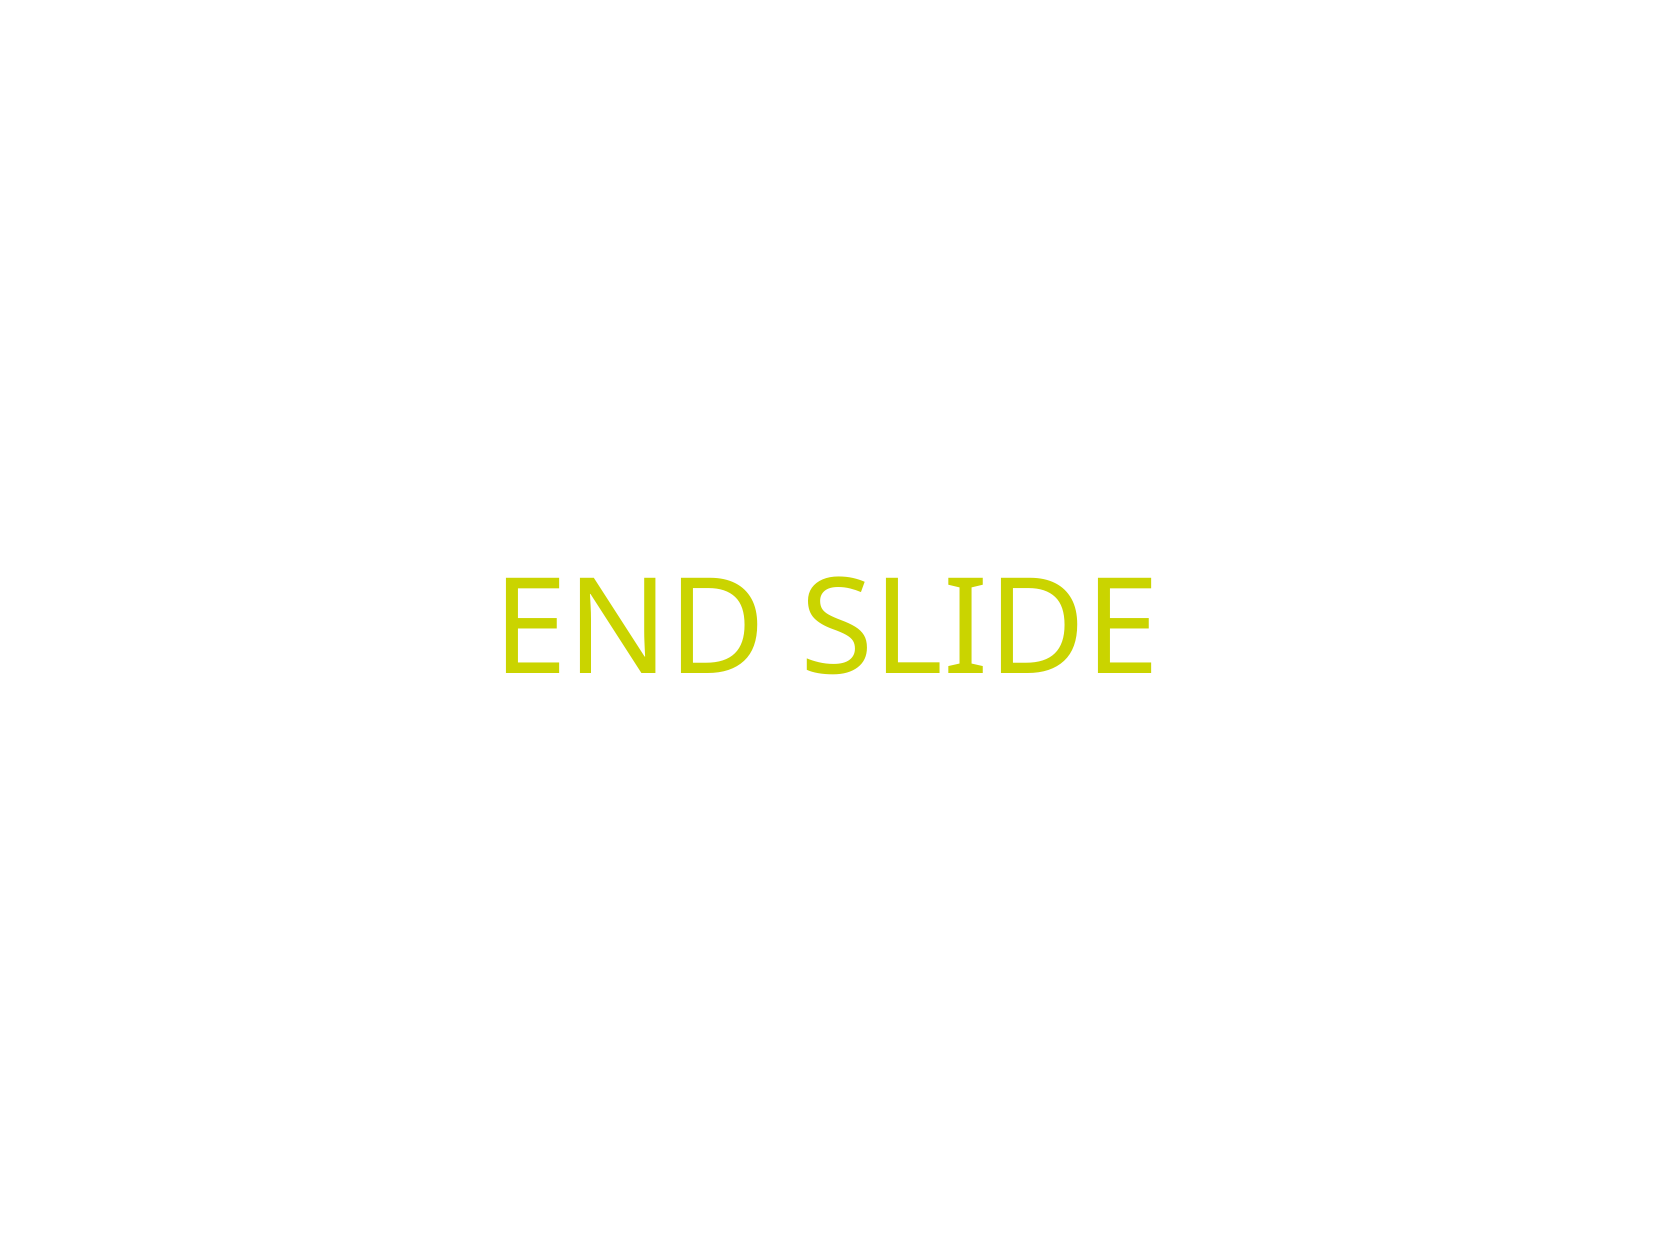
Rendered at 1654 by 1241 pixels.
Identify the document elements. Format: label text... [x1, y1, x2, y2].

title END SLIDE [82, 59, 1571, 1182]
